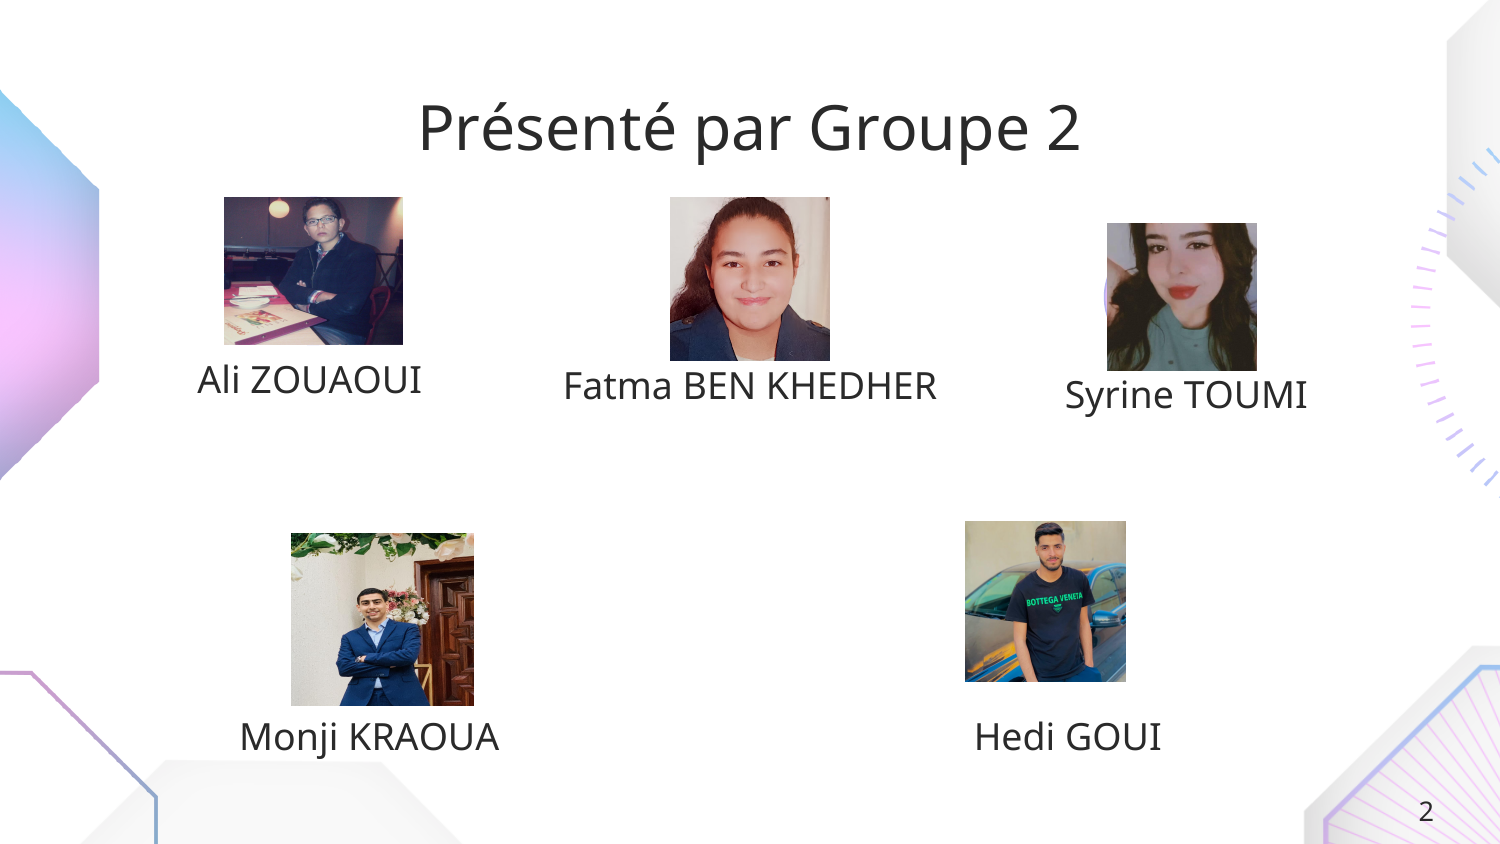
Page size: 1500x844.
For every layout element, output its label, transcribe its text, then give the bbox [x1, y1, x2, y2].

picture [1106, 223, 1257, 371]
subtitle Ali ZOUAOUI [118, 297, 502, 417]
picture [291, 533, 474, 706]
subtitle Monji KRAOUA [224, 652, 603, 774]
subtitle Hedi GOUI [878, 652, 1258, 774]
subtitle Fatma BEN KHEDHER [537, 347, 963, 421]
picture [965, 521, 1126, 682]
slide_number 2 [1403, 779, 1494, 844]
title Présenté par Groupe 2 [118, 72, 1382, 167]
picture [224, 197, 403, 345]
picture [670, 197, 830, 361]
subtitle Syrine TOUMI [997, 310, 1376, 431]
